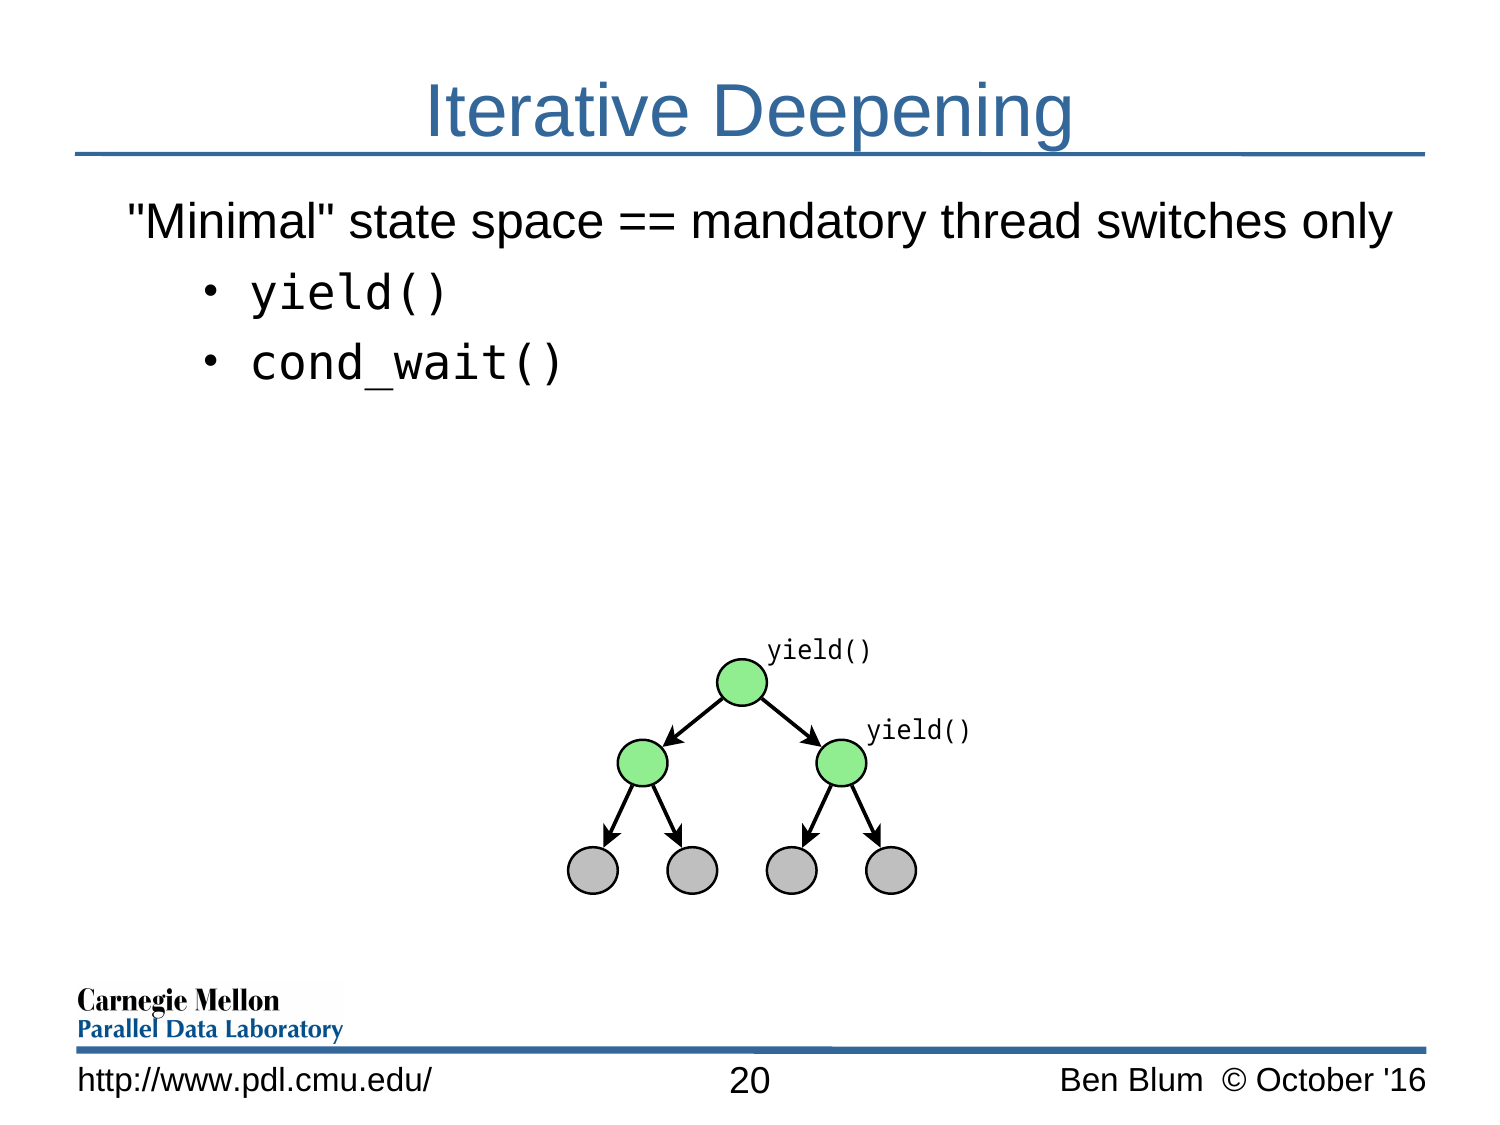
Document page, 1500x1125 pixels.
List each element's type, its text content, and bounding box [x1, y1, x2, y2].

title Iterative Deepening [112, 49, 1388, 163]
list "Minimal" state space == mandatory thread switches only yield() cond_wait() [112, 181, 1426, 938]
picture [77, 979, 343, 1044]
picture [562, 633, 976, 896]
